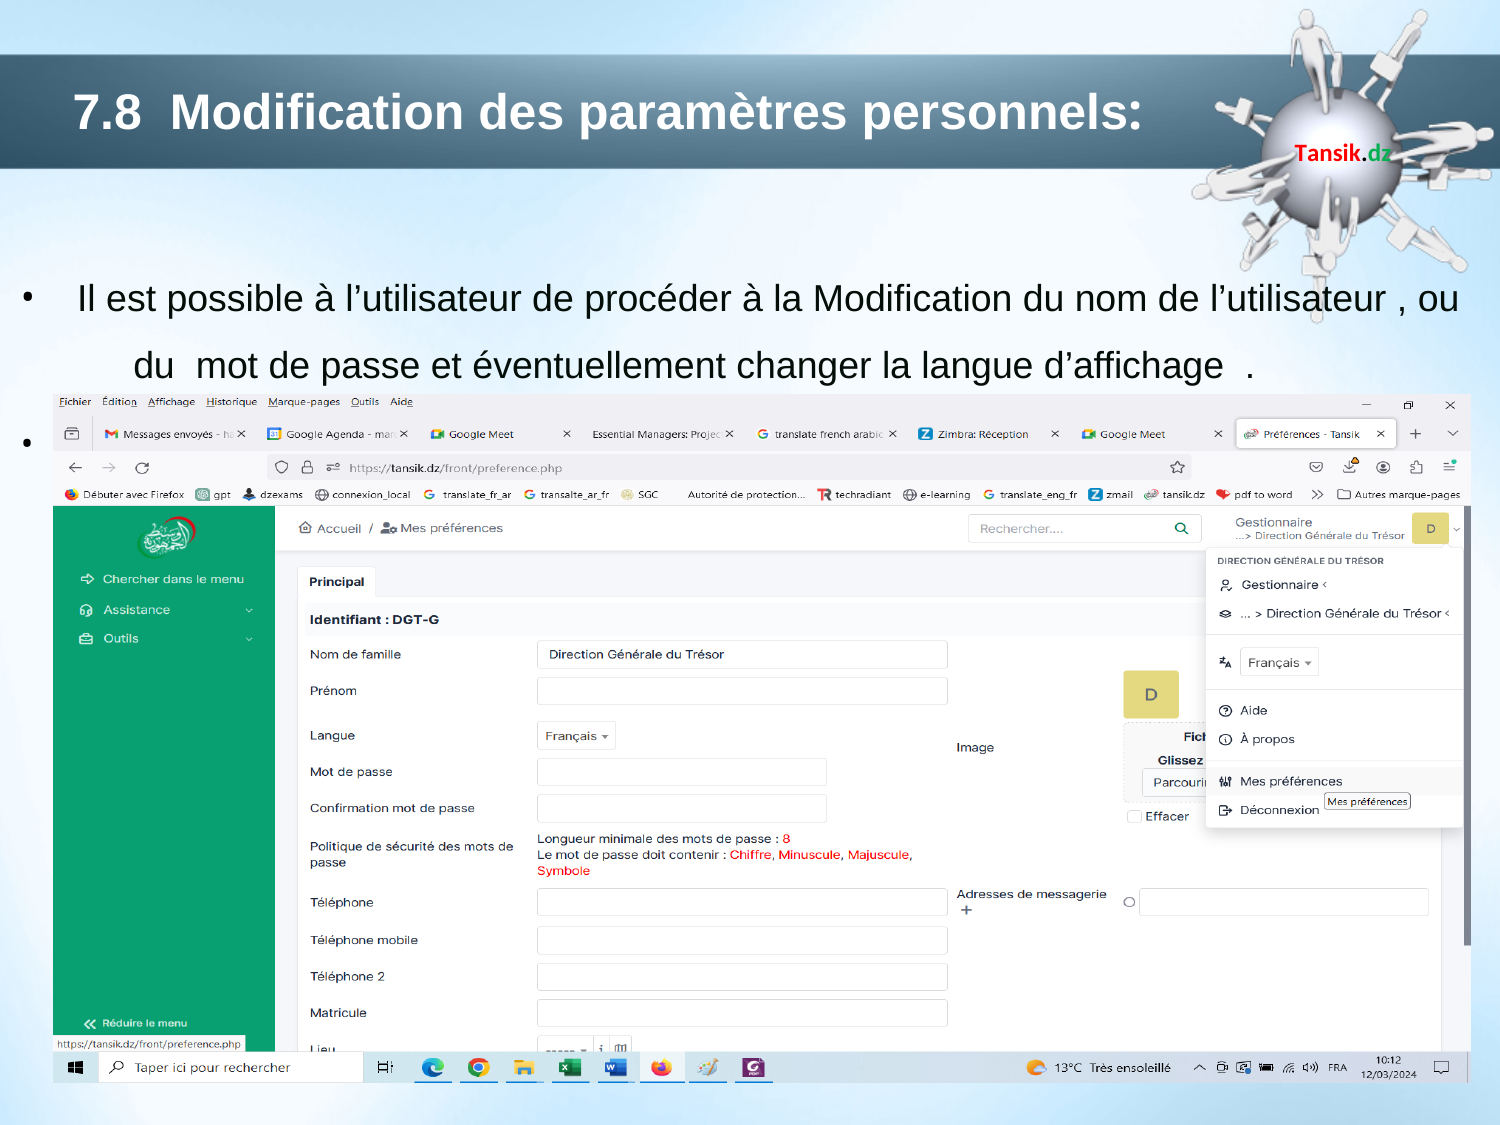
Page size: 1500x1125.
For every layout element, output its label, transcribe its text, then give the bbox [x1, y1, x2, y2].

title 7.8 Modification des paramètres personnels: [57, 50, 1195, 168]
text_box Tansik.dz [1279, 128, 1422, 185]
picture [53, 394, 1471, 1083]
text_box Il est possible à l’utilisateur de procéder à la Modification du nom de l’utilisateur , ou du mot de passe et éventuellement changer la langue d’affichage . [5, 243, 1500, 1075]
